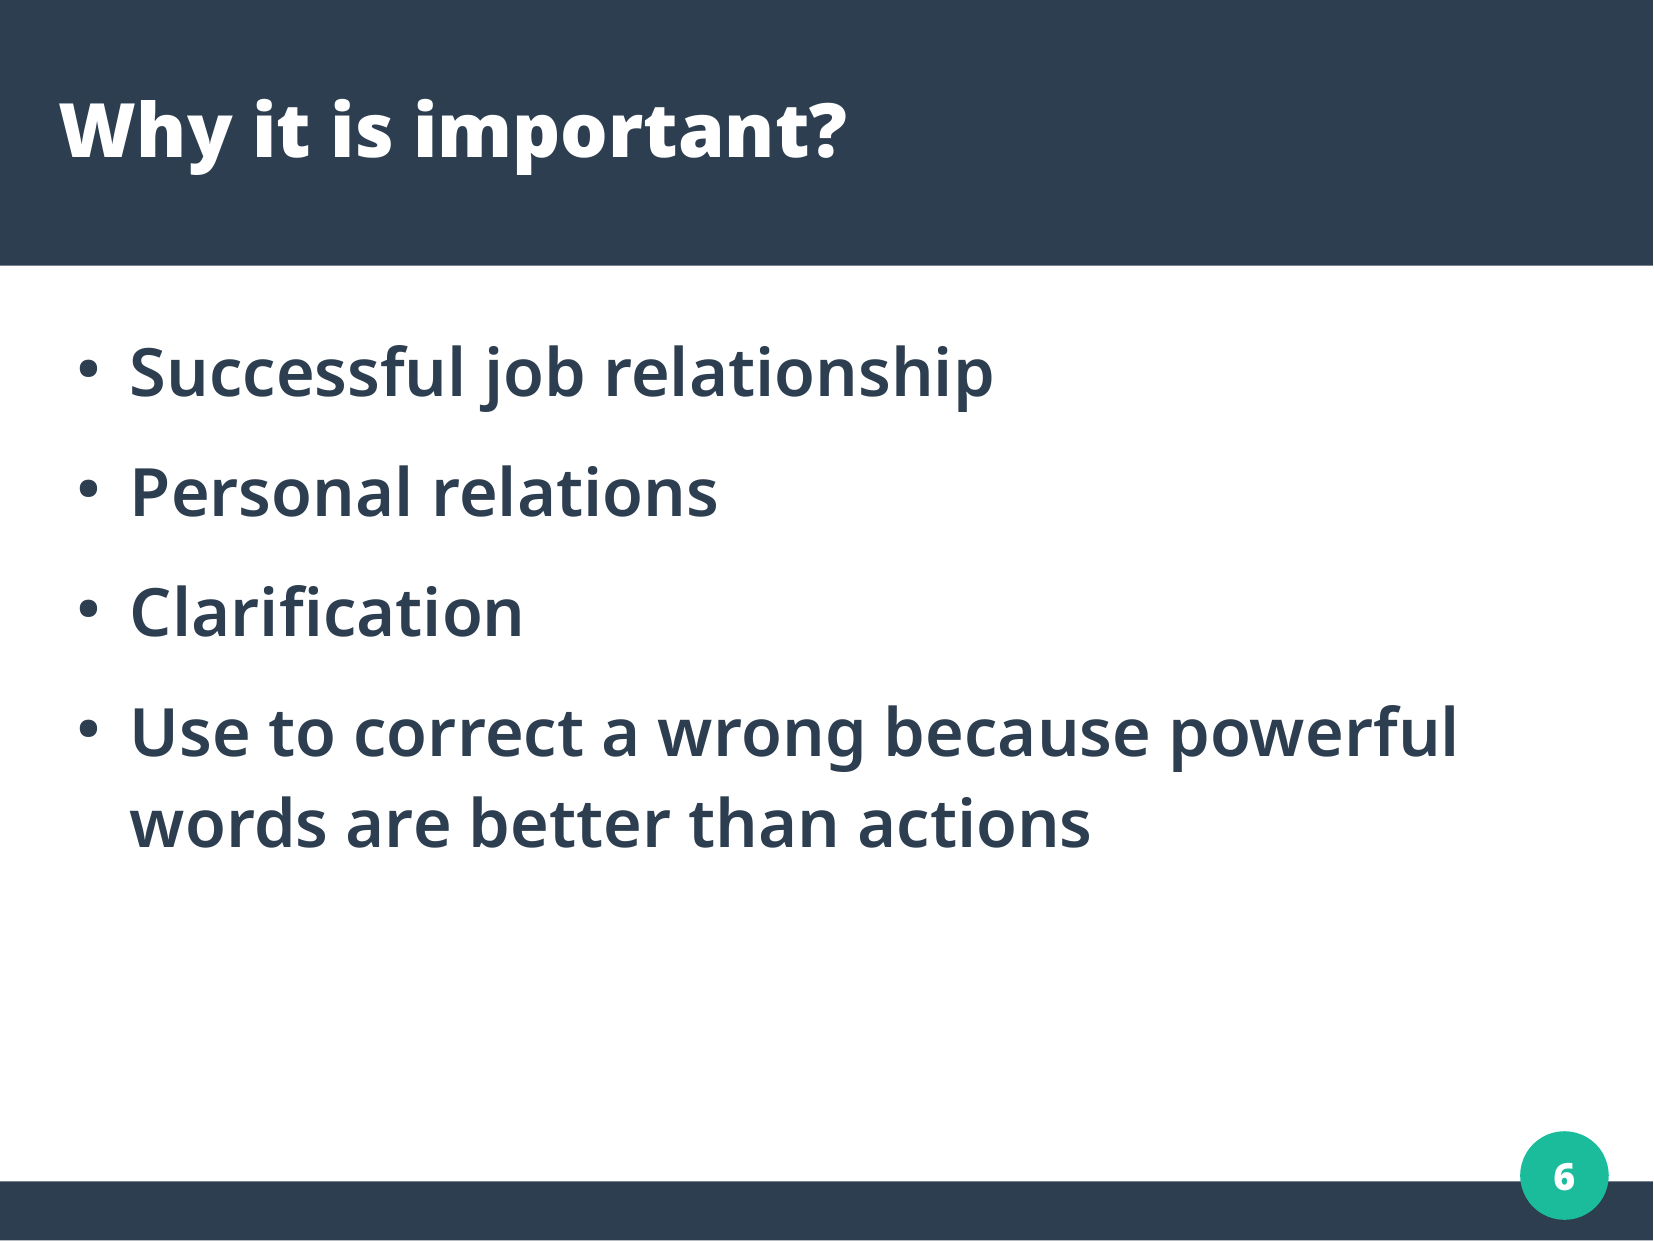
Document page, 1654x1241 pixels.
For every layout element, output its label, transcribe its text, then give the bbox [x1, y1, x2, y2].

title Why it is important? [58, 49, 1594, 207]
list Successful job relationship Personal relations Clarification Use to correct a wrong because powerful words are better than actions [58, 324, 1594, 1152]
